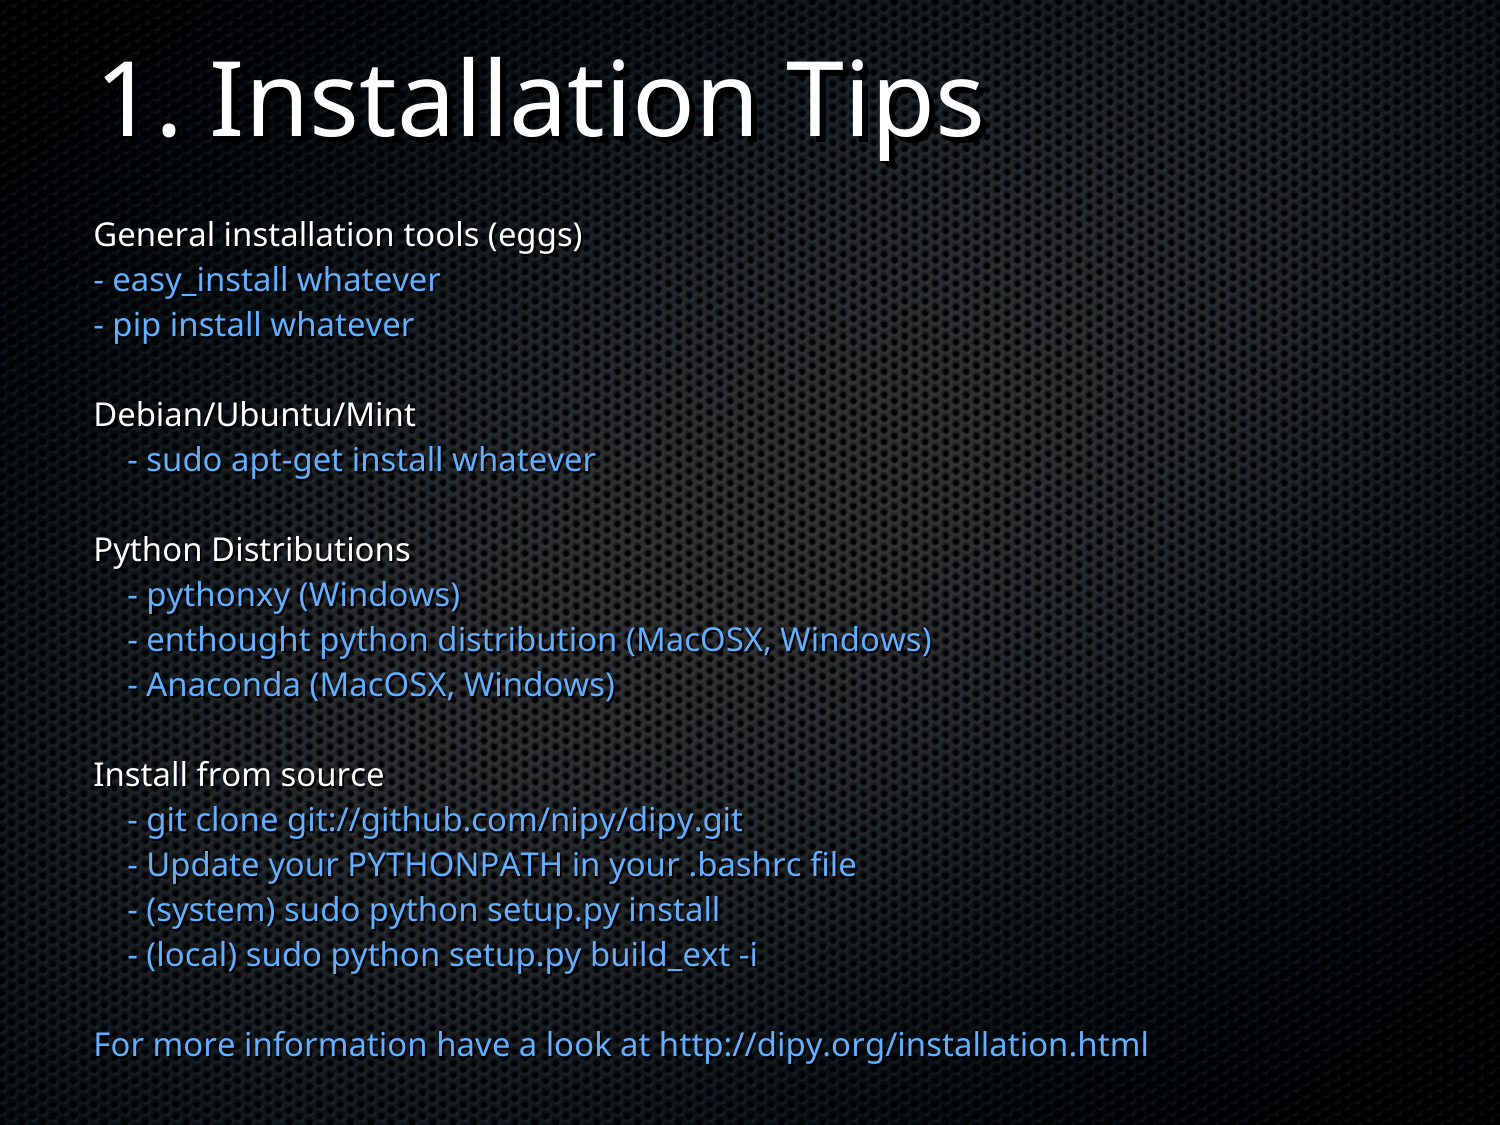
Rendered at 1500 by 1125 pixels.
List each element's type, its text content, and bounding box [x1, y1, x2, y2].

list General installation tools (eggs) - easy_install whatever - pip install whatever Debian/Ubuntu/Mint - sudo apt-get install whatever Python Distributions - pythonxy (Windows) - enthought python distribution (MacOSX, Windows) - Anaconda (MacOSX, Windows) Install from source - git clone git://github.com/nipy/dipy.git - Update your PYTHONPATH in your .bashrc file - (system) sudo python setup.py install - (local) sudo python setup.py build_ext -i For more information have a look at http://dipy.org/installation.html [85, 205, 1390, 1079]
picture [0, 0, 1500, 1125]
title 1. Installation Tips [87, 23, 1392, 166]
